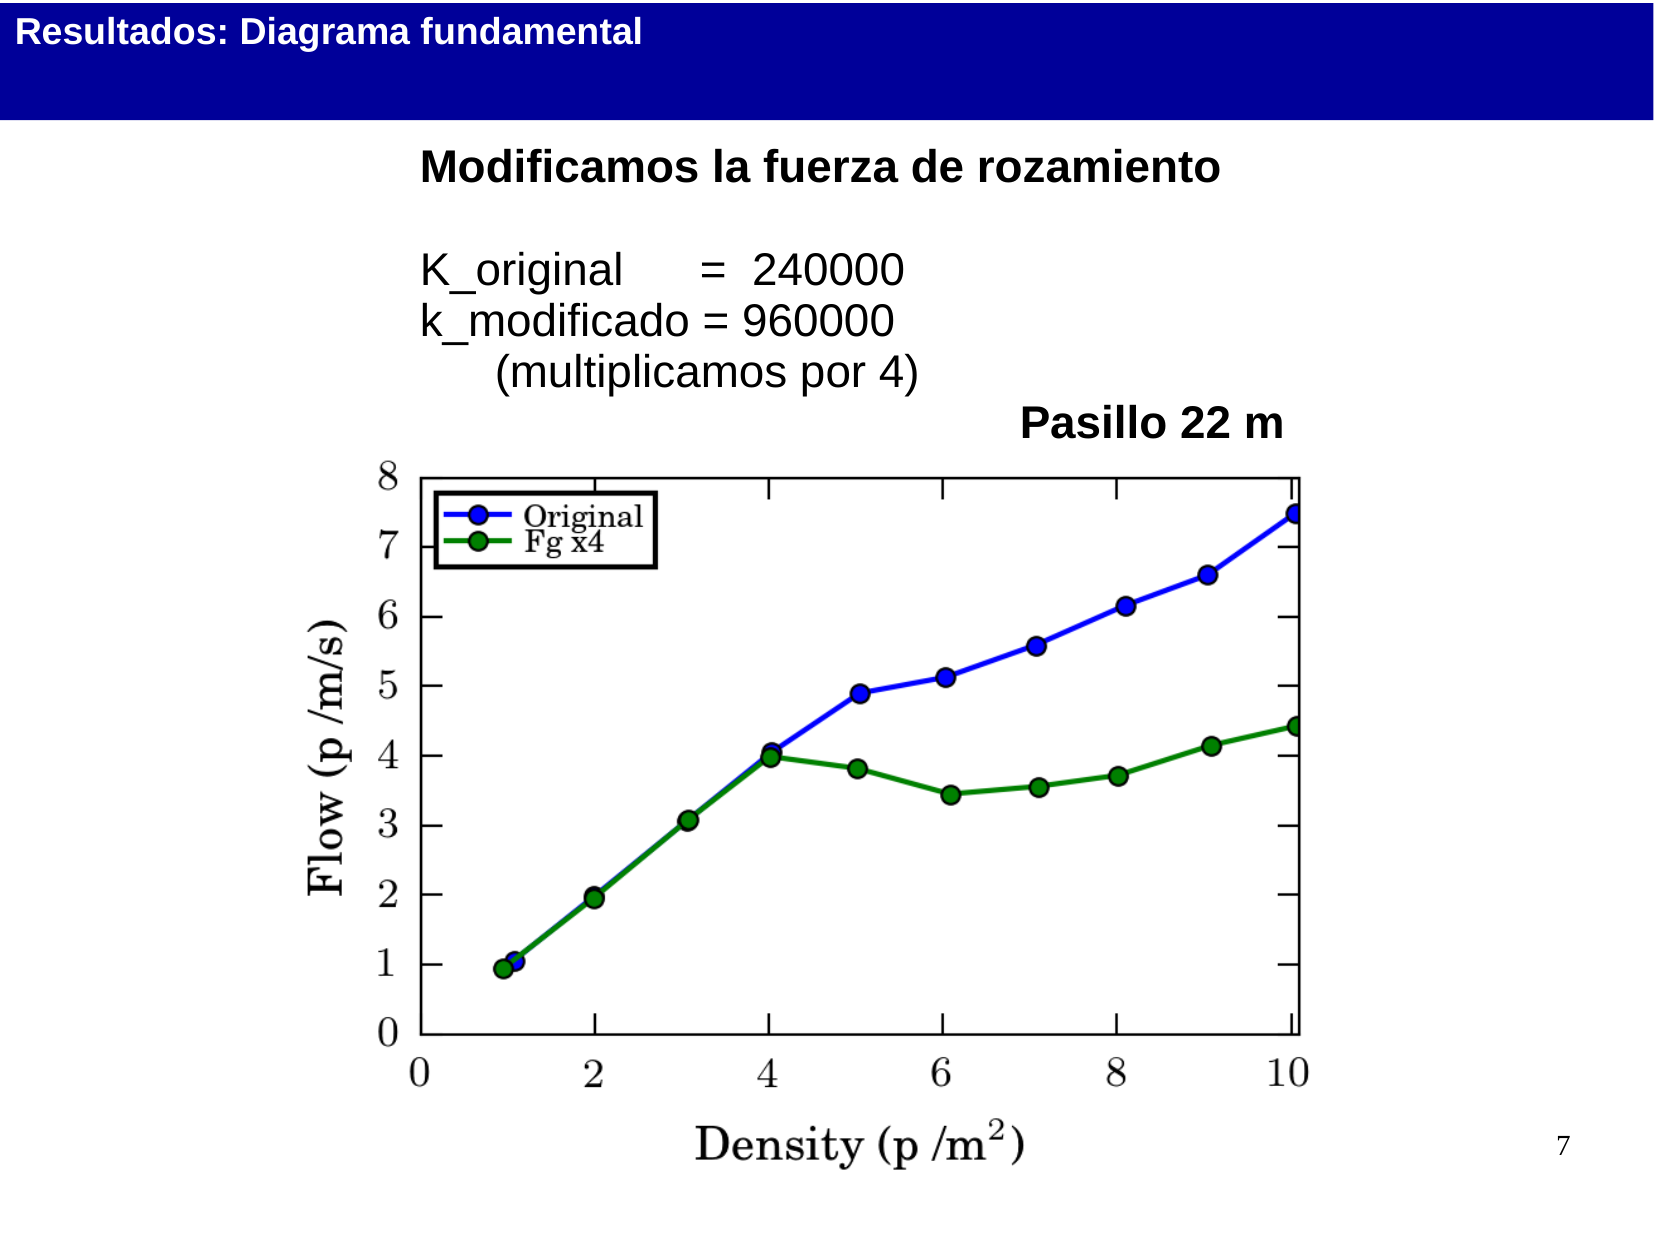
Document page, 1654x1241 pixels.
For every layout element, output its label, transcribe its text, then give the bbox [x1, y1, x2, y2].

text_box Resultados: Diagrama fundamental [0, 3, 1654, 121]
text_box Modificamos la fuerza de rozamiento K_original = 240000 k_modificado = 960000 (multiplicamos por 4) [405, 133, 1336, 406]
picture [270, 422, 1351, 1206]
text_box Pasillo 22 m [1005, 390, 1321, 466]
